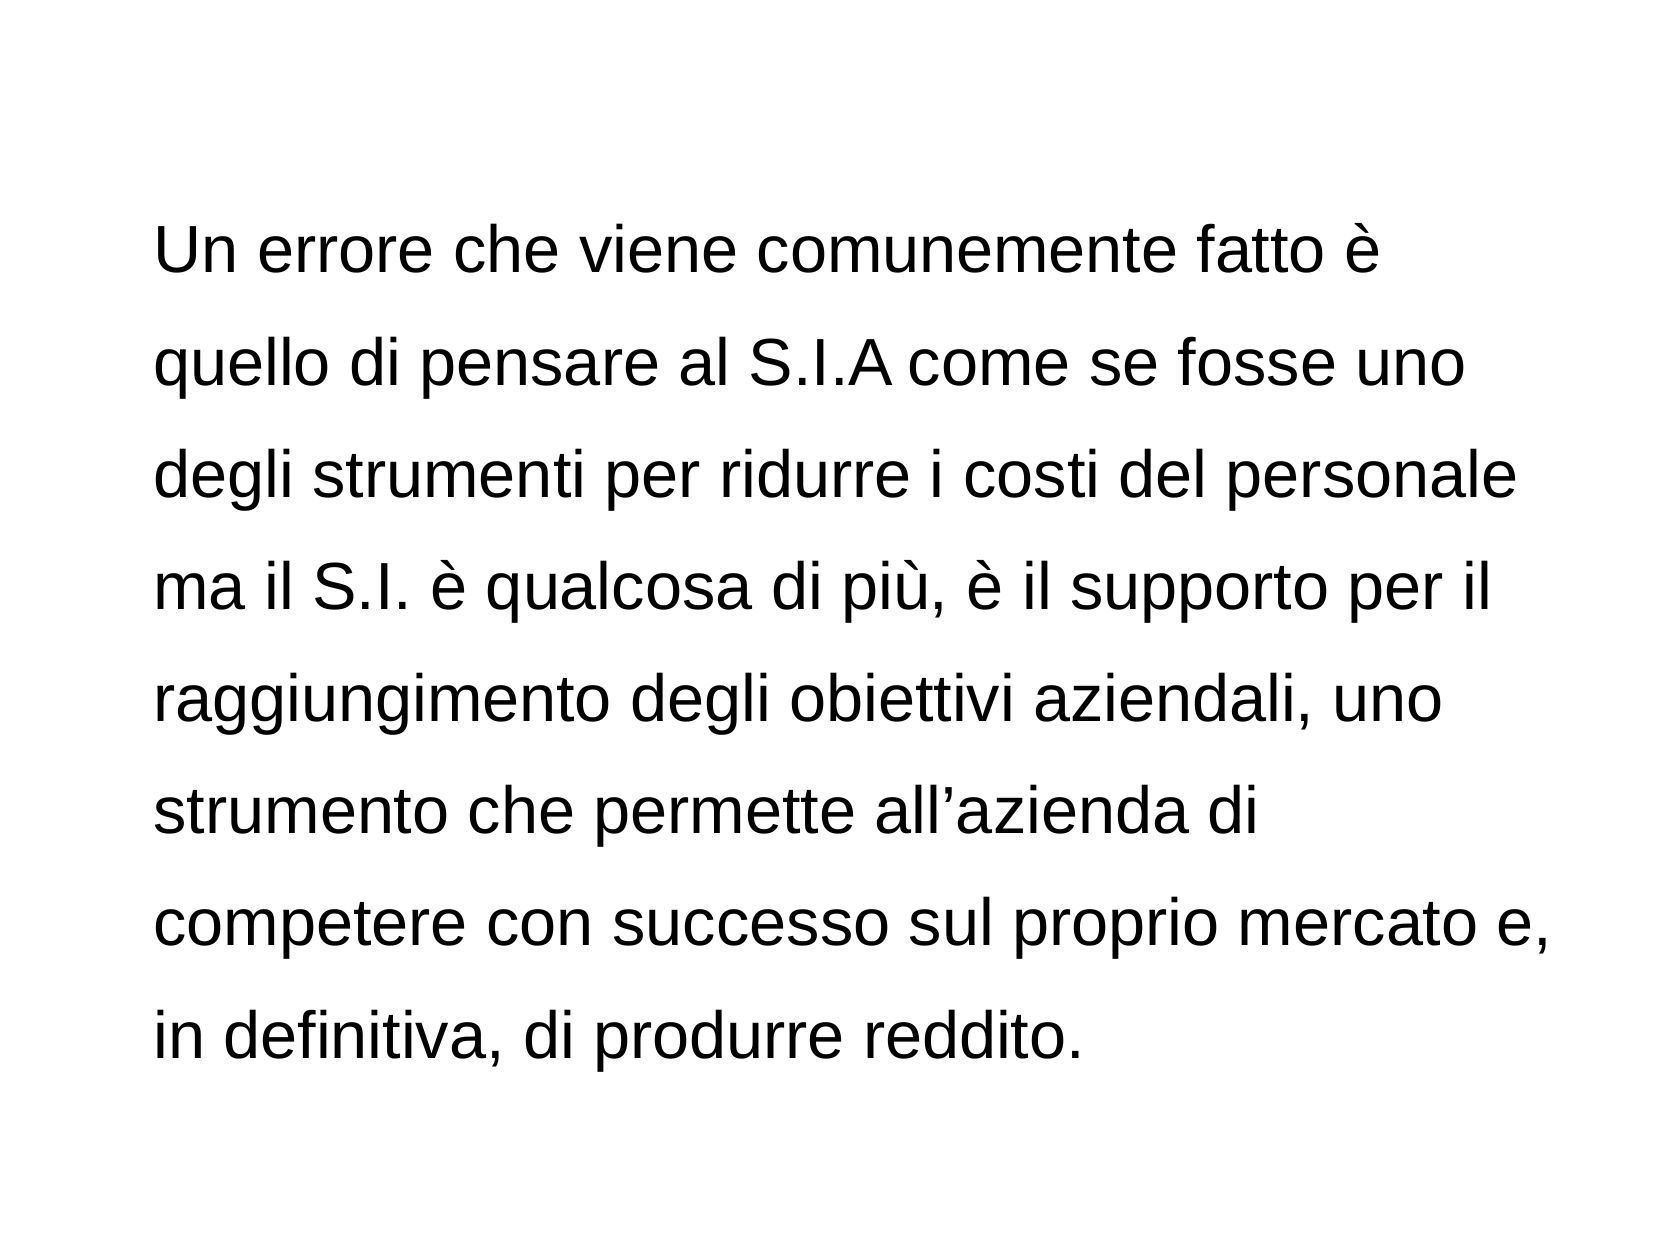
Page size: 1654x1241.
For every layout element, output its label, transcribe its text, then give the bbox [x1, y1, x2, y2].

list Un errore che viene comunemente fatto è quello di pensare al S.I.A come se fosse uno degli strumenti per ridurre i costi del personale ma il S.I. è qualcosa di più, è il supporto per il raggiungimento degli obiettivi aziendali, uno strumento che permette all’azienda di competere con successo sul proprio mercato e, in definitiva, di produrre reddito. [82, 70, 1571, 1134]
